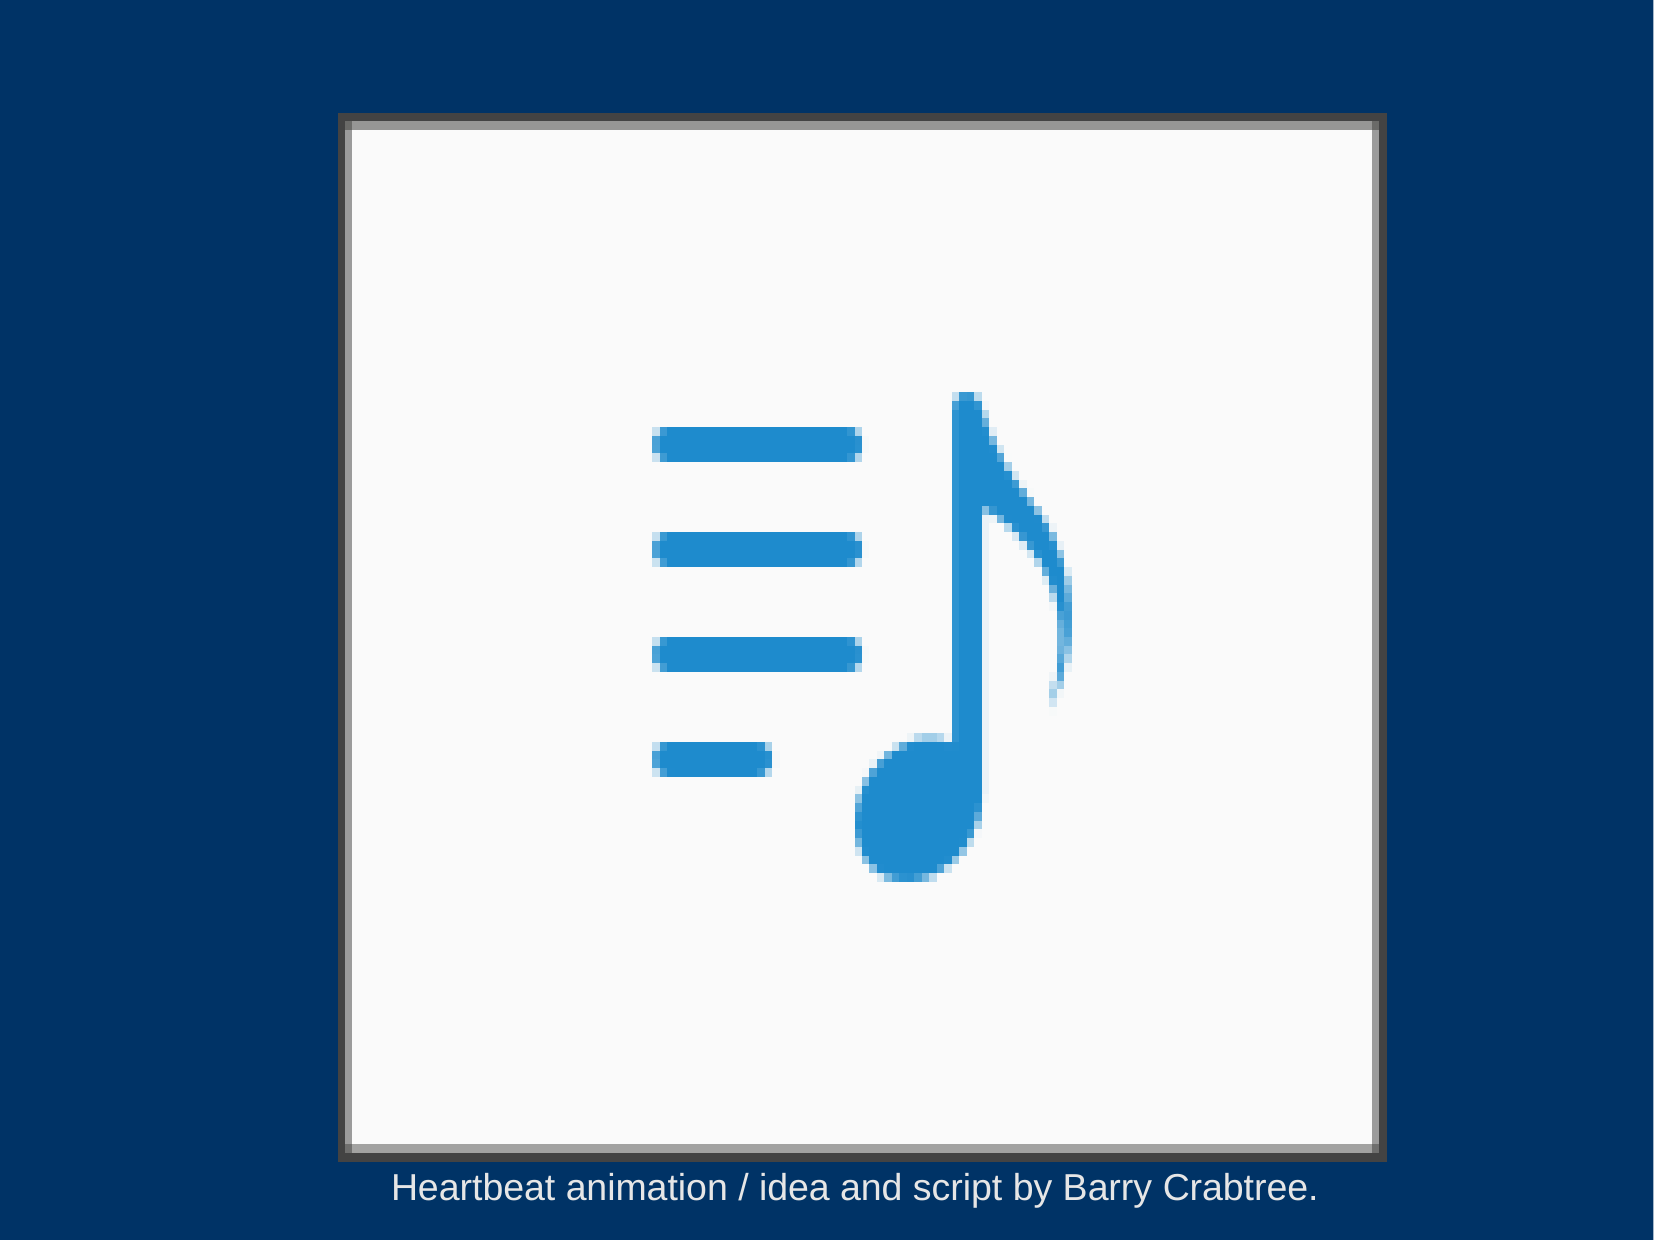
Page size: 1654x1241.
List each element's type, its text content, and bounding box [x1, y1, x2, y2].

text_box [337, 112, 1388, 1163]
text_box Heartbeat animation / idea and script by Barry Crabtree. [376, 1158, 1336, 1230]
